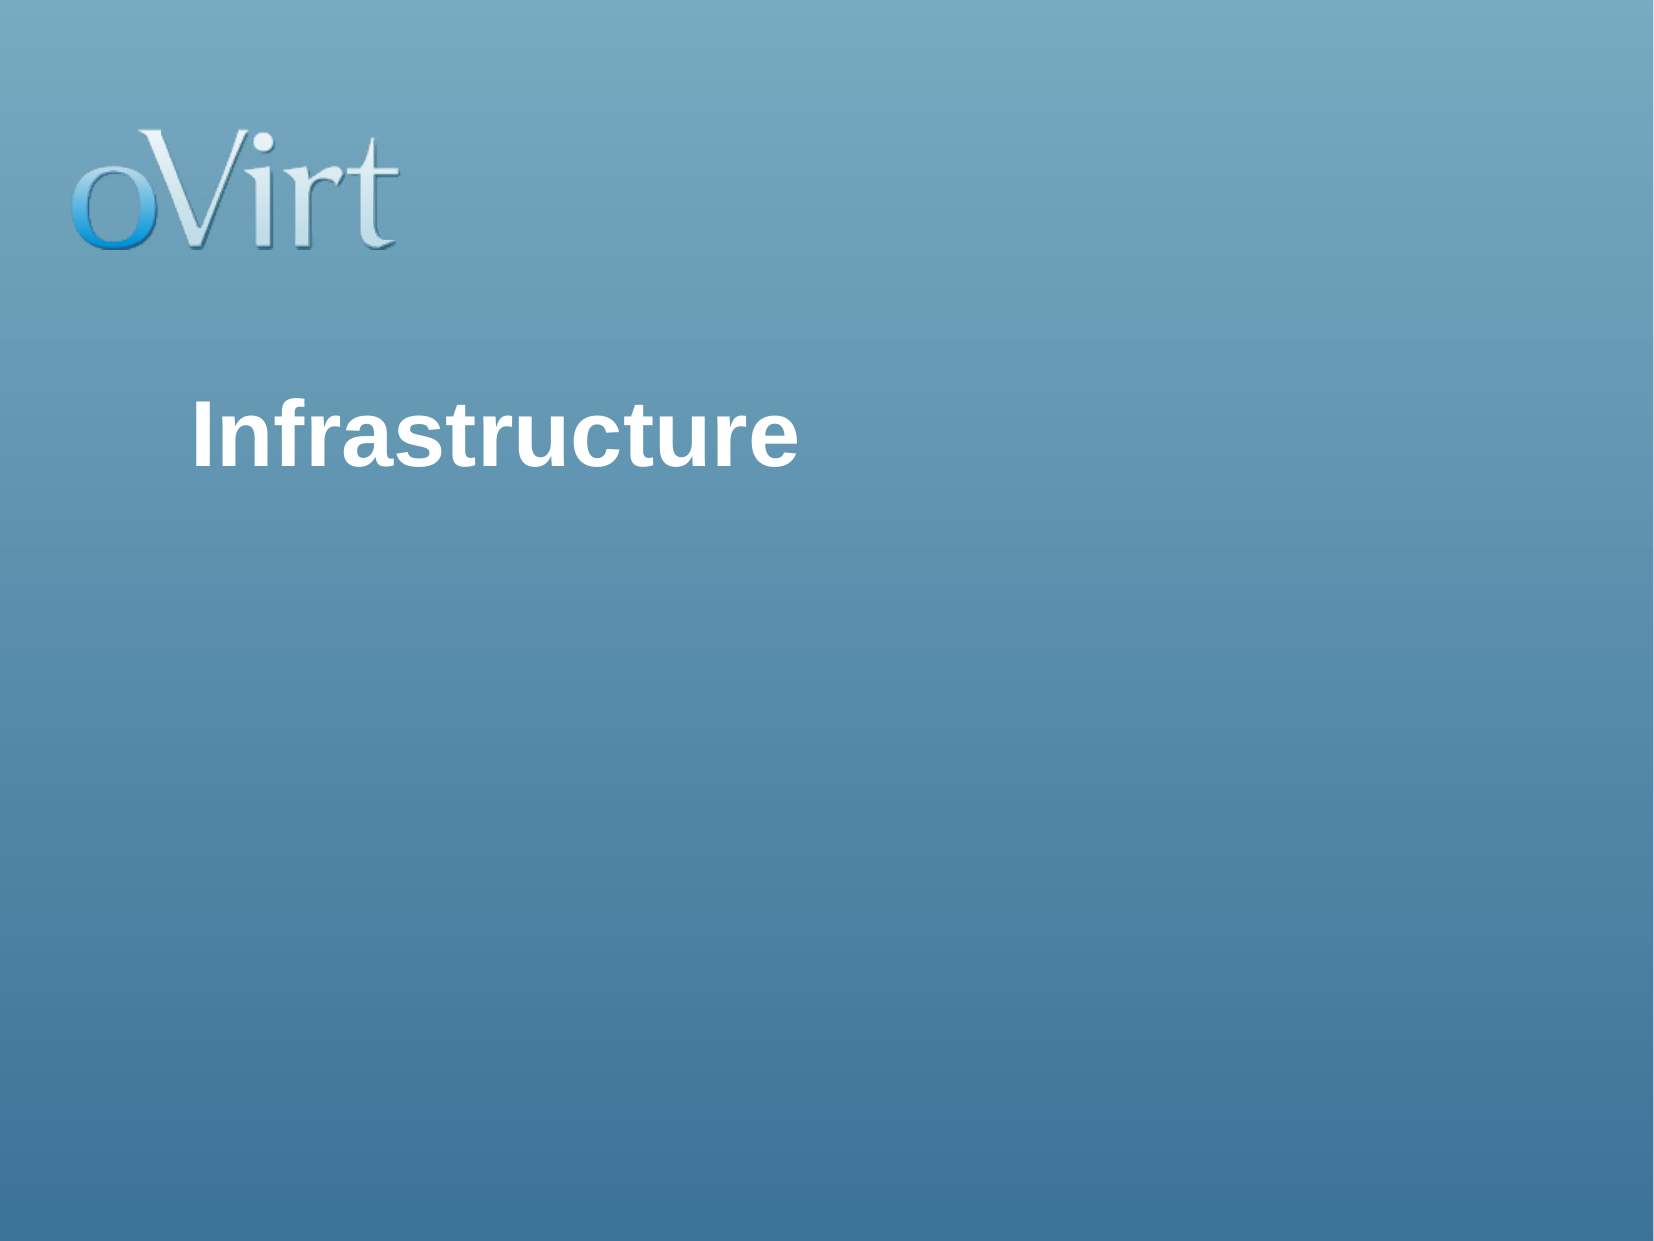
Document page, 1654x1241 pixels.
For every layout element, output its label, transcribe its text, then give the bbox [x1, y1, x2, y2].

text_box Infrastructure [175, 374, 1549, 510]
picture [0, 0, 1654, 1241]
